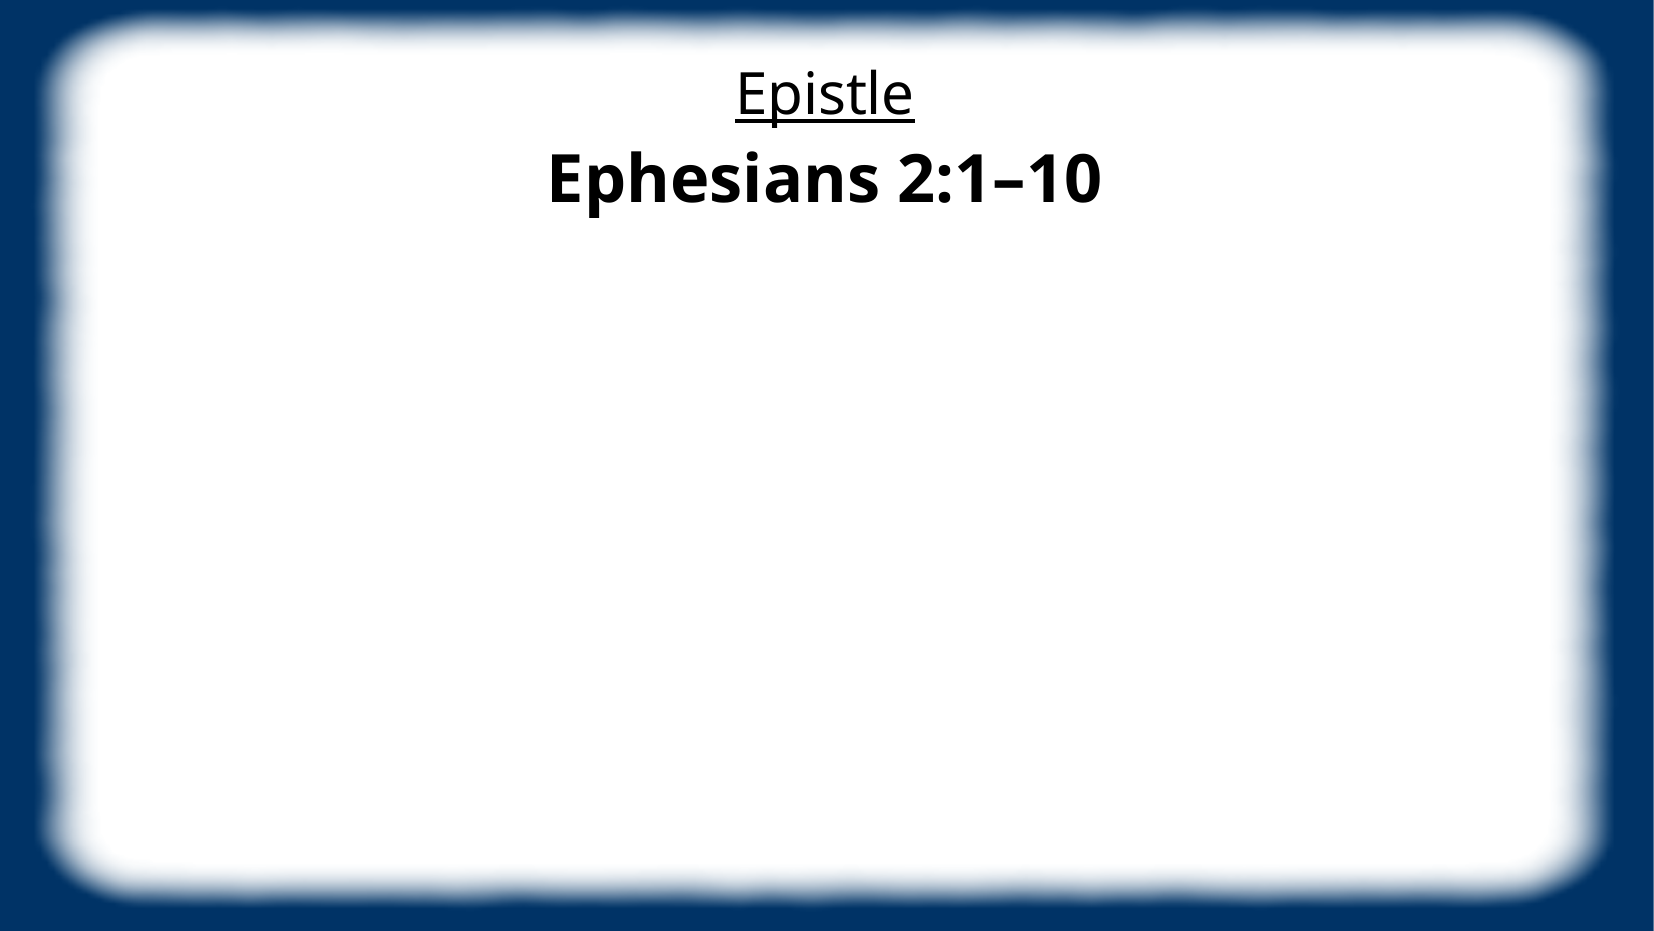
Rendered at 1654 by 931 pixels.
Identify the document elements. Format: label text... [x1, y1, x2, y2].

text_box Epistle Ephesians 2:1–10 [90, 45, 1561, 226]
picture [0, 0, 1654, 931]
